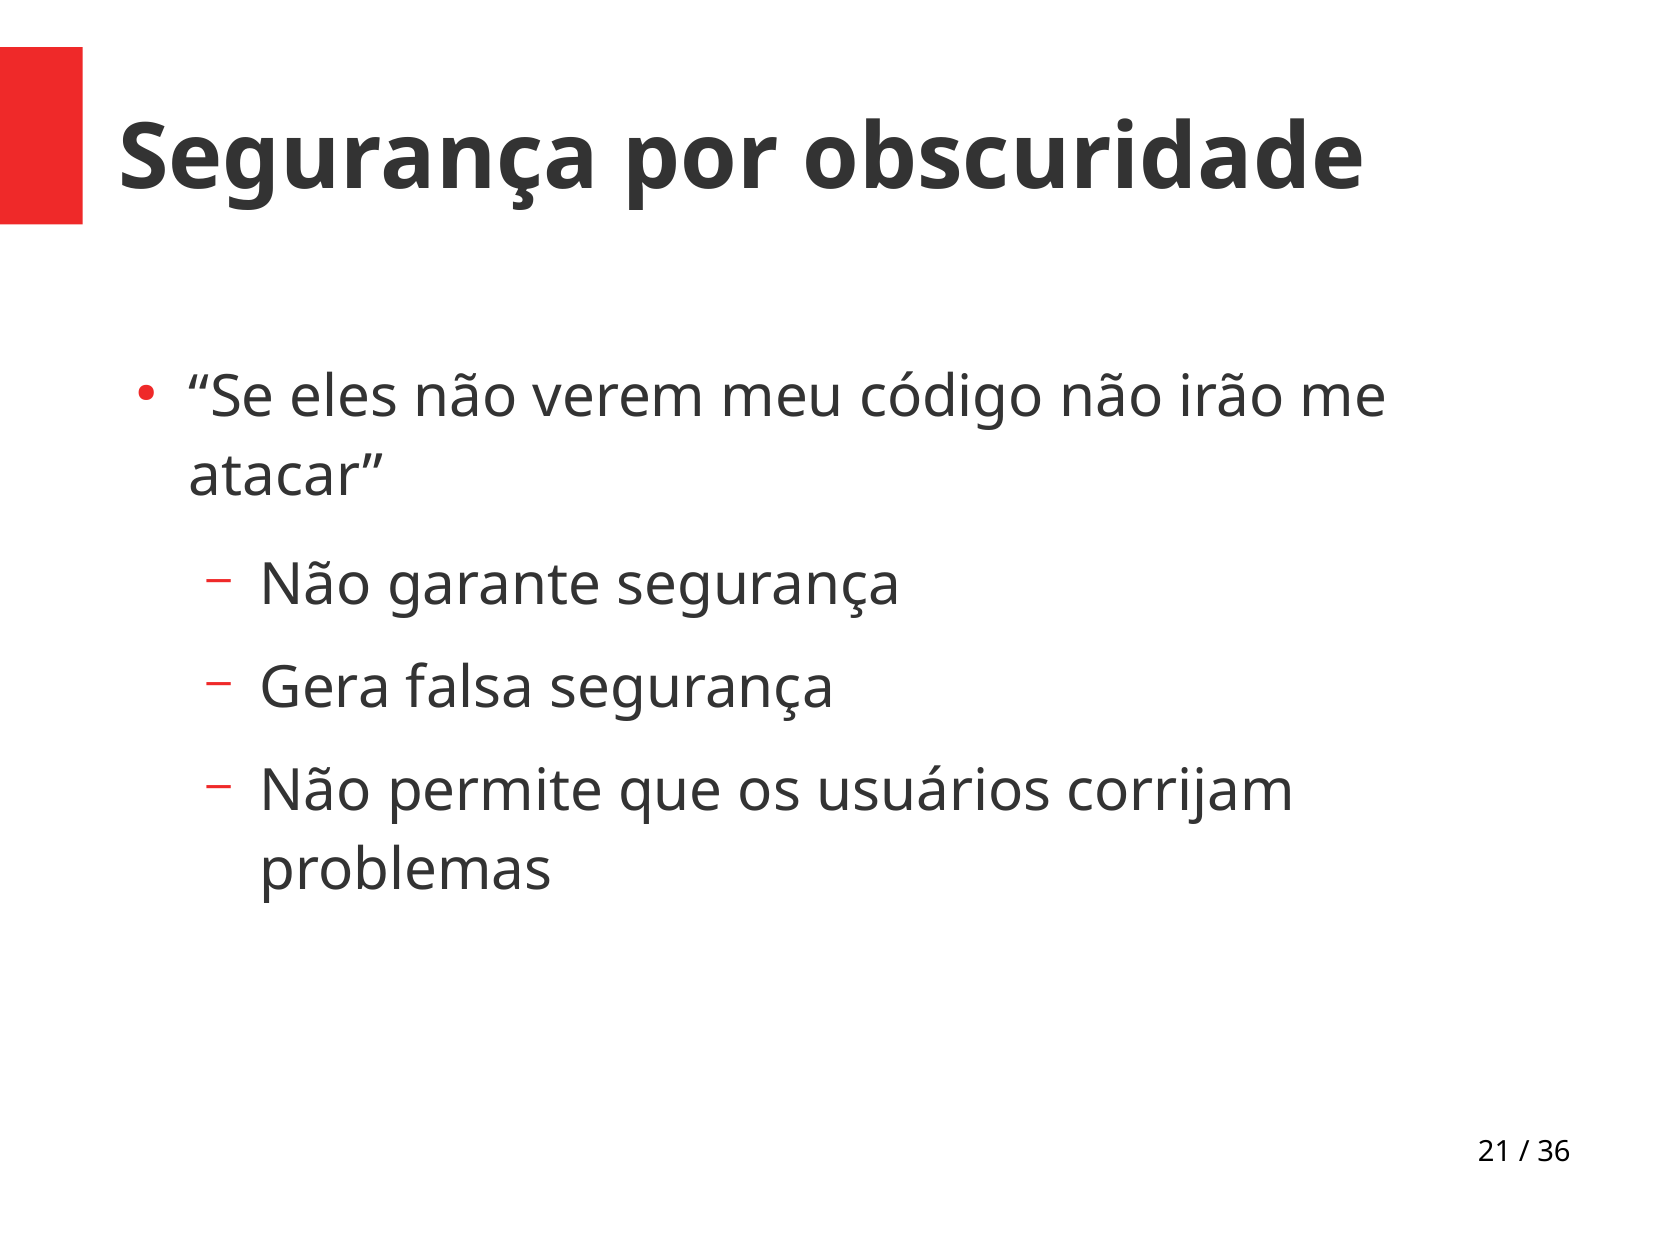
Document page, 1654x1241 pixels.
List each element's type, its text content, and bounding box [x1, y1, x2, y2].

title Segurança por obscuridade [118, 49, 1571, 257]
list “Se eles não verem meu código não irão me atacar” Não garante segurança Gera falsa segurança Não permite que os usuários corrijam problemas [118, 354, 1536, 1074]
